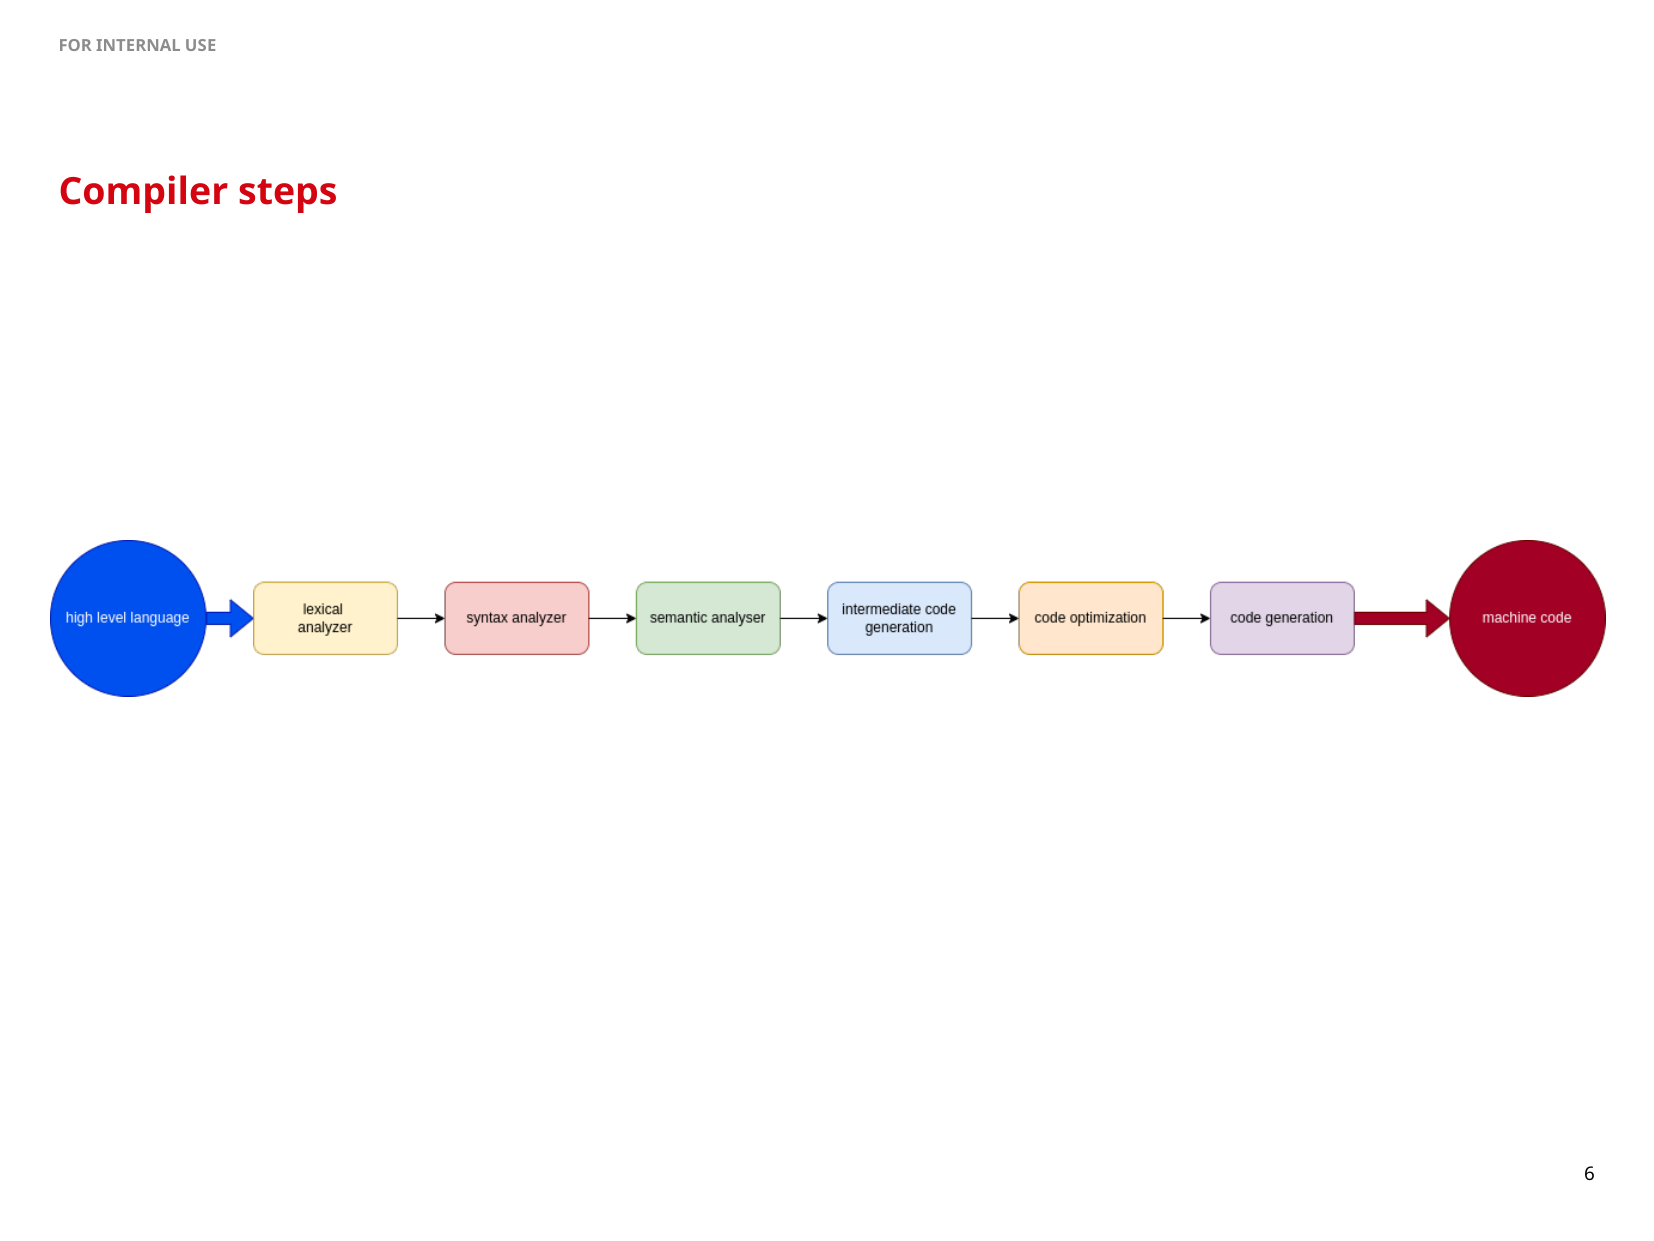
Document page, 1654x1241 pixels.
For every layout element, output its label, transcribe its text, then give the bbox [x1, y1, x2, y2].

slide_number 23 [1526, 1158, 1595, 1192]
picture [50, 540, 1606, 697]
title Compiler steps [58, 92, 1595, 212]
